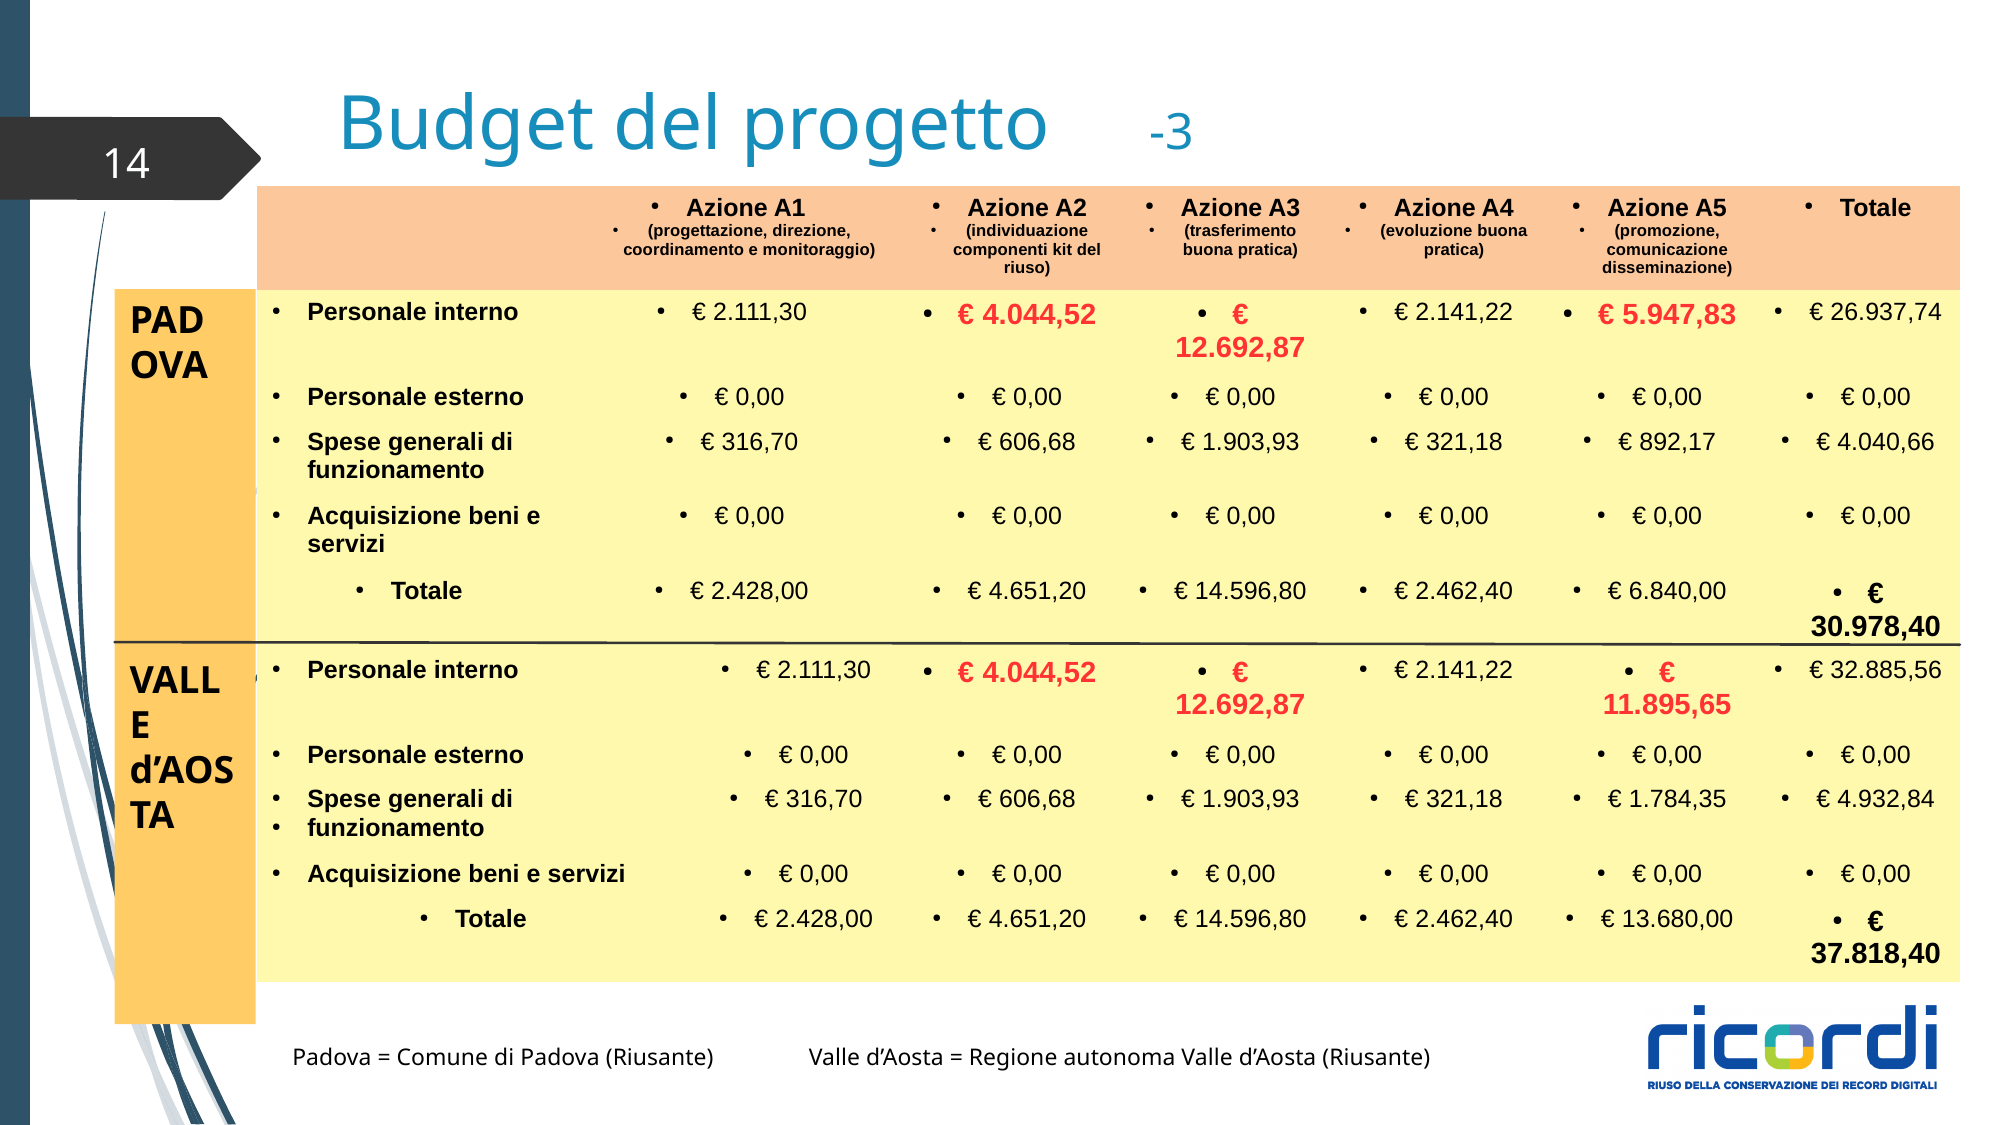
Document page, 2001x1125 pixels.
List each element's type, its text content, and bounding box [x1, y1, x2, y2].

table_cell Totale [257, 897, 689, 982]
table_header € 32.885,56 [1756, 648, 1960, 733]
table_cell € 1.903,93 [1116, 420, 1330, 495]
table_cell € 2.428,00 [561, 569, 903, 641]
table_cell € 4.040,66 [1756, 420, 1960, 495]
table_cell € 1.903,93 [1116, 778, 1330, 853]
table_header Azione A3 (trasferimento buona pratica) [1116, 186, 1330, 290]
table_cell € 0,00 [1116, 495, 1330, 569]
table_header Azione A5 (promozione, comunicazione disseminazione) [1543, 186, 1756, 290]
table_header € 2.111,30 [689, 648, 903, 733]
table_cell € 2.111,30 [561, 290, 903, 375]
table_cell € 30.978,40 [1756, 569, 1960, 643]
table_cell € 606,68 [903, 778, 1116, 853]
table_cell € 0,00 [1330, 375, 1543, 420]
table_cell € 1.784,35 [1543, 778, 1756, 853]
table_header Azione A4 (evoluzione buona pratica) [1330, 186, 1543, 290]
table_cell € 0,00 [1543, 375, 1756, 420]
table_cell € 321,18 [1330, 778, 1543, 853]
table_cell € 0,00 [1116, 733, 1330, 778]
table_cell € 316,70 [689, 778, 903, 853]
table_header Azione A2 (individuazione componenti kit del riuso) [903, 186, 1116, 290]
table_cell € 316,70 [561, 420, 903, 495]
table_cell Totale [257, 569, 561, 641]
table_header Azione A1 (progettazione, direzione, coordinamento e monitoraggio) [561, 186, 903, 290]
table_cell € 13.680,00 [1543, 897, 1756, 982]
text_box PAD OVA VALLE d’AOSTA [114, 289, 256, 641]
table_cell Acquisizione beni e servizi [257, 853, 689, 897]
table_cell € 0,00 [1756, 853, 1960, 897]
table_cell € 6.840,00 [1543, 569, 1756, 643]
table_cell € 4.651,20 [903, 569, 1116, 642]
table_cell Personale esterno [257, 375, 561, 420]
text_box Padova = Comune di Padova (Riusante) Valle d’Aosta = Regione autonoma Valle d’Aosta (Riusante) [277, 1035, 1588, 1079]
text_box <numero> [87, 129, 216, 190]
table_cell € 0,00 [561, 495, 903, 569]
table_cell € 0,00 [1330, 495, 1543, 569]
table_cell € 0,00 [1756, 495, 1960, 569]
table_cell € 0,00 [1543, 853, 1756, 897]
table_cell € 4.651,20 [903, 897, 1116, 982]
table_cell € 2.428,00 [689, 897, 903, 982]
table_cell € 0,00 [1756, 375, 1960, 420]
table_cell Spese generali di funzionamento [257, 778, 689, 853]
table_header € 4.044,52 [903, 648, 1116, 733]
table_cell € 0,00 [689, 853, 903, 897]
table_cell Personale esterno [257, 733, 689, 778]
table_cell € 0,00 [903, 495, 1116, 569]
table_cell € 0,00 [903, 853, 1116, 897]
table_cell € 0,00 [689, 733, 903, 778]
table_cell € 2.462,40 [1330, 897, 1543, 982]
table_cell € 0,00 [903, 375, 1116, 420]
table_cell € 0,00 [1330, 853, 1543, 897]
picture [1643, 1000, 1941, 1094]
table_cell € 0,00 [1116, 853, 1330, 897]
table_cell € 2.141,22 [1330, 290, 1543, 375]
table_cell € 0,00 [561, 375, 903, 420]
table_cell € 0,00 [1330, 733, 1543, 778]
table_cell € 2.462,40 [1330, 569, 1543, 642]
table_header Totale [1756, 186, 1960, 290]
table_cell € 0,00 [903, 733, 1116, 778]
table_cell € 12.692,87 [1116, 290, 1330, 375]
table_cell € 0,00 [1543, 733, 1756, 778]
table_cell € 892,17 [1543, 420, 1756, 495]
table_cell € 5.947,83 [1543, 290, 1756, 375]
table_cell € 4.044,52 [903, 290, 1116, 375]
table_header € 2.141,22 [1330, 648, 1543, 733]
table_cell Personale interno [257, 290, 561, 375]
table_cell € 37.818,40 [1756, 897, 1960, 982]
table_cell € 0,00 [1116, 375, 1330, 420]
table_header Personale interno [257, 648, 689, 733]
table_cell € 321,18 [1330, 420, 1543, 495]
table_cell € 606,68 [903, 420, 1116, 495]
table_header € 12.692,87 [1116, 648, 1330, 733]
text_box PAD OVA VALLE d’AOSTA [114, 644, 256, 986]
table_cell € 26.937,74 [1756, 290, 1960, 375]
table_cell € 0,00 [1543, 495, 1756, 569]
table_cell € 4.932,84 [1756, 778, 1960, 853]
table_header [257, 186, 561, 290]
table_cell Totale [257, 644, 561, 648]
table_header € 11.895,65 [1543, 648, 1756, 733]
title Budget del progetto -3 [322, 66, 1941, 186]
table_cell € 14.596,80 [1116, 897, 1330, 982]
table_cell Spese generali di funzionamento [257, 420, 561, 495]
table_cell € 14.596,80 [1116, 569, 1330, 642]
table_cell Acquisizione beni e servizi [257, 495, 561, 569]
table_cell € 0,00 [1756, 733, 1960, 778]
